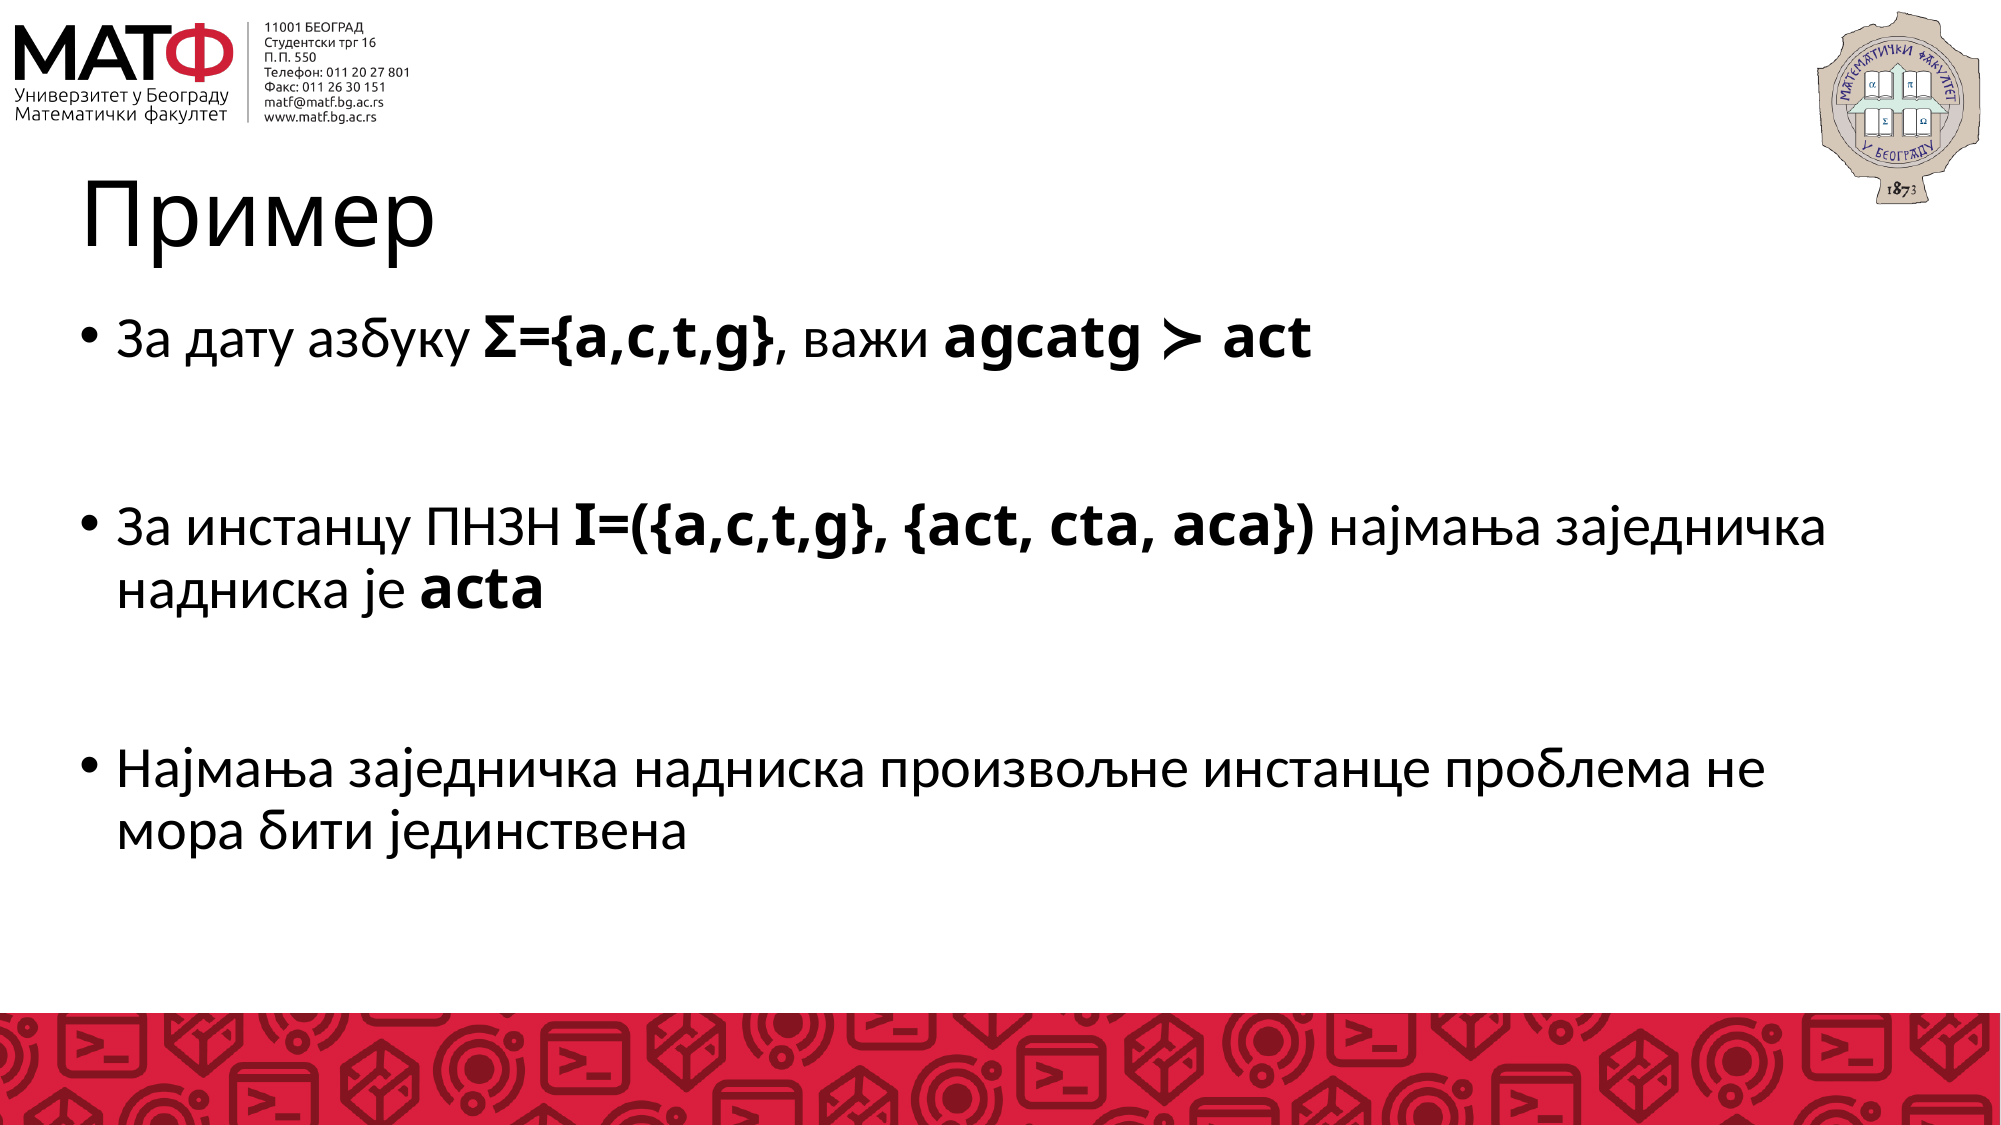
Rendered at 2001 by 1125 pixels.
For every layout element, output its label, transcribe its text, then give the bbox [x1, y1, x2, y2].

picture [0, 0, 435, 147]
picture [0, 1013, 2001, 1125]
list За дату азбуку Σ={a,c,t,g}, важи agcatg ≻ act За инстанцу ПНЗН I=({a,c,t,g}, {act, cta, aca}) најмања заједничка надниска је acta Најмања заједничка надниска произвољне инстанце проблема не мора бити јединствена [64, 299, 1863, 1014]
title Пример [64, 155, 1863, 278]
picture [1948, 0, 1995, 225]
